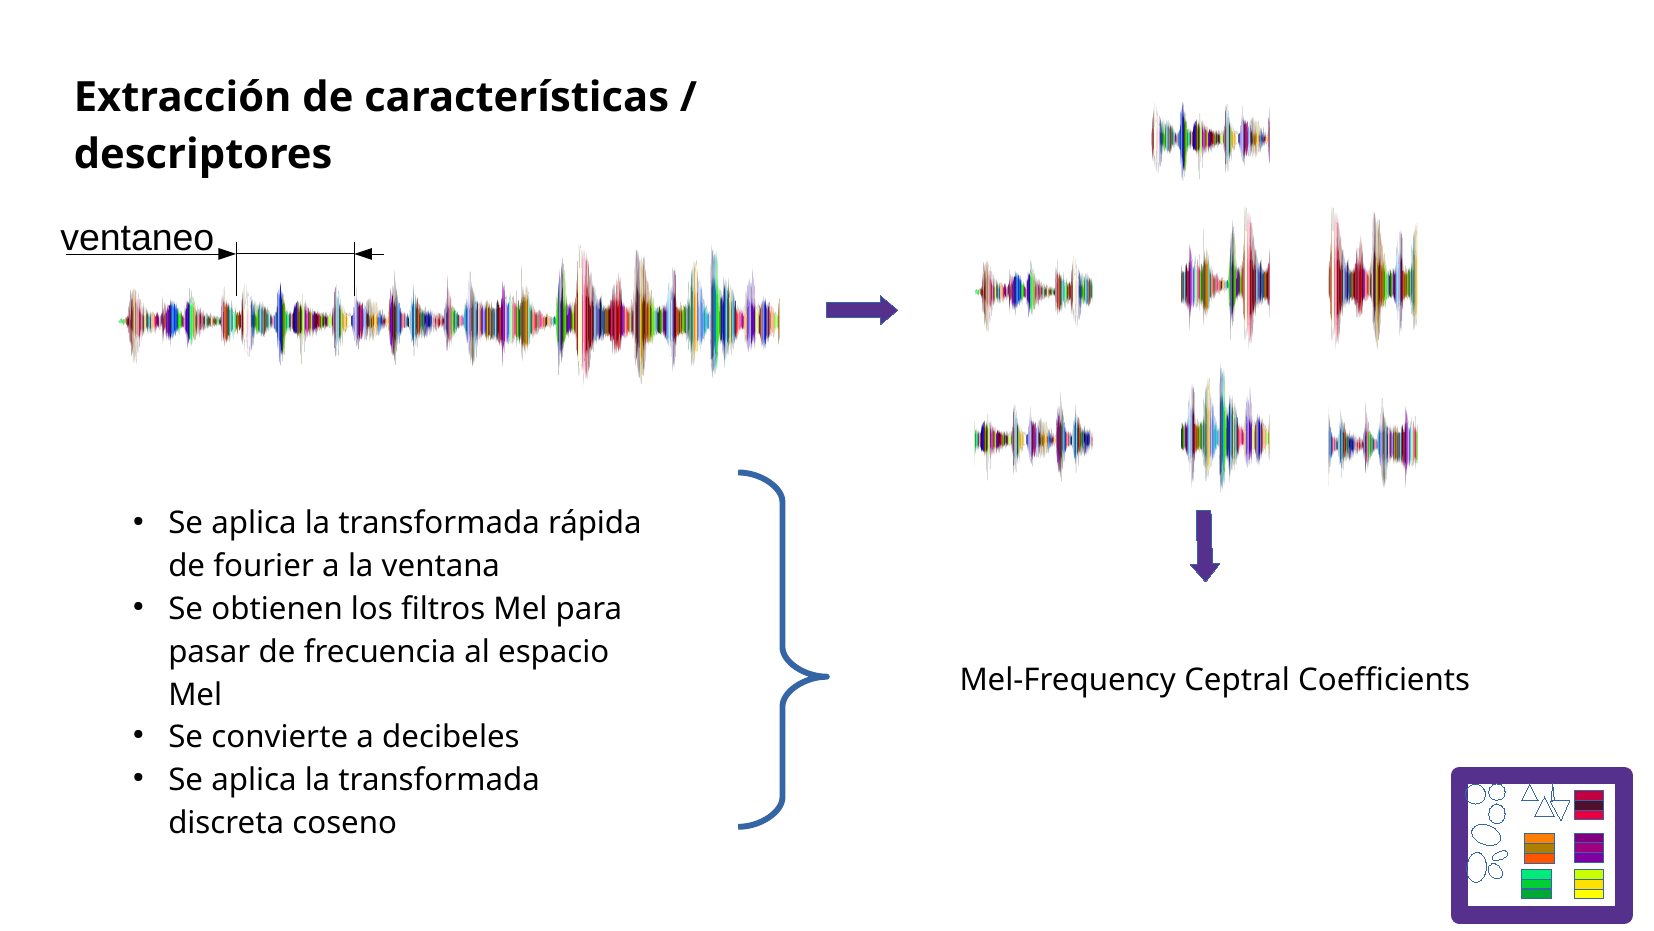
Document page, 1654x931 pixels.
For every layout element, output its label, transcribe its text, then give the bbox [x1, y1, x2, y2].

picture [1328, 177, 1418, 502]
text_box [826, 295, 898, 325]
text_box [1190, 510, 1220, 582]
picture [1151, 88, 1270, 502]
text_box Se aplica la transformada rápida de fourier a la ventana Se obtienen los filtros Mel para pasar de frecuencia al espacio Mel Se convierte a decibeles Se aplica la transformada discreta coseno [118, 450, 680, 839]
picture [974, 236, 1093, 355]
picture [136, 240, 146, 248]
text_box Mel-Frequency Ceptral Coefficients [944, 649, 1506, 709]
text_box [1459, 775, 1625, 916]
picture [198, 236, 209, 248]
picture [974, 383, 1093, 502]
picture [118, 236, 780, 414]
text_box Extracción de características / descriptores [59, 59, 886, 185]
